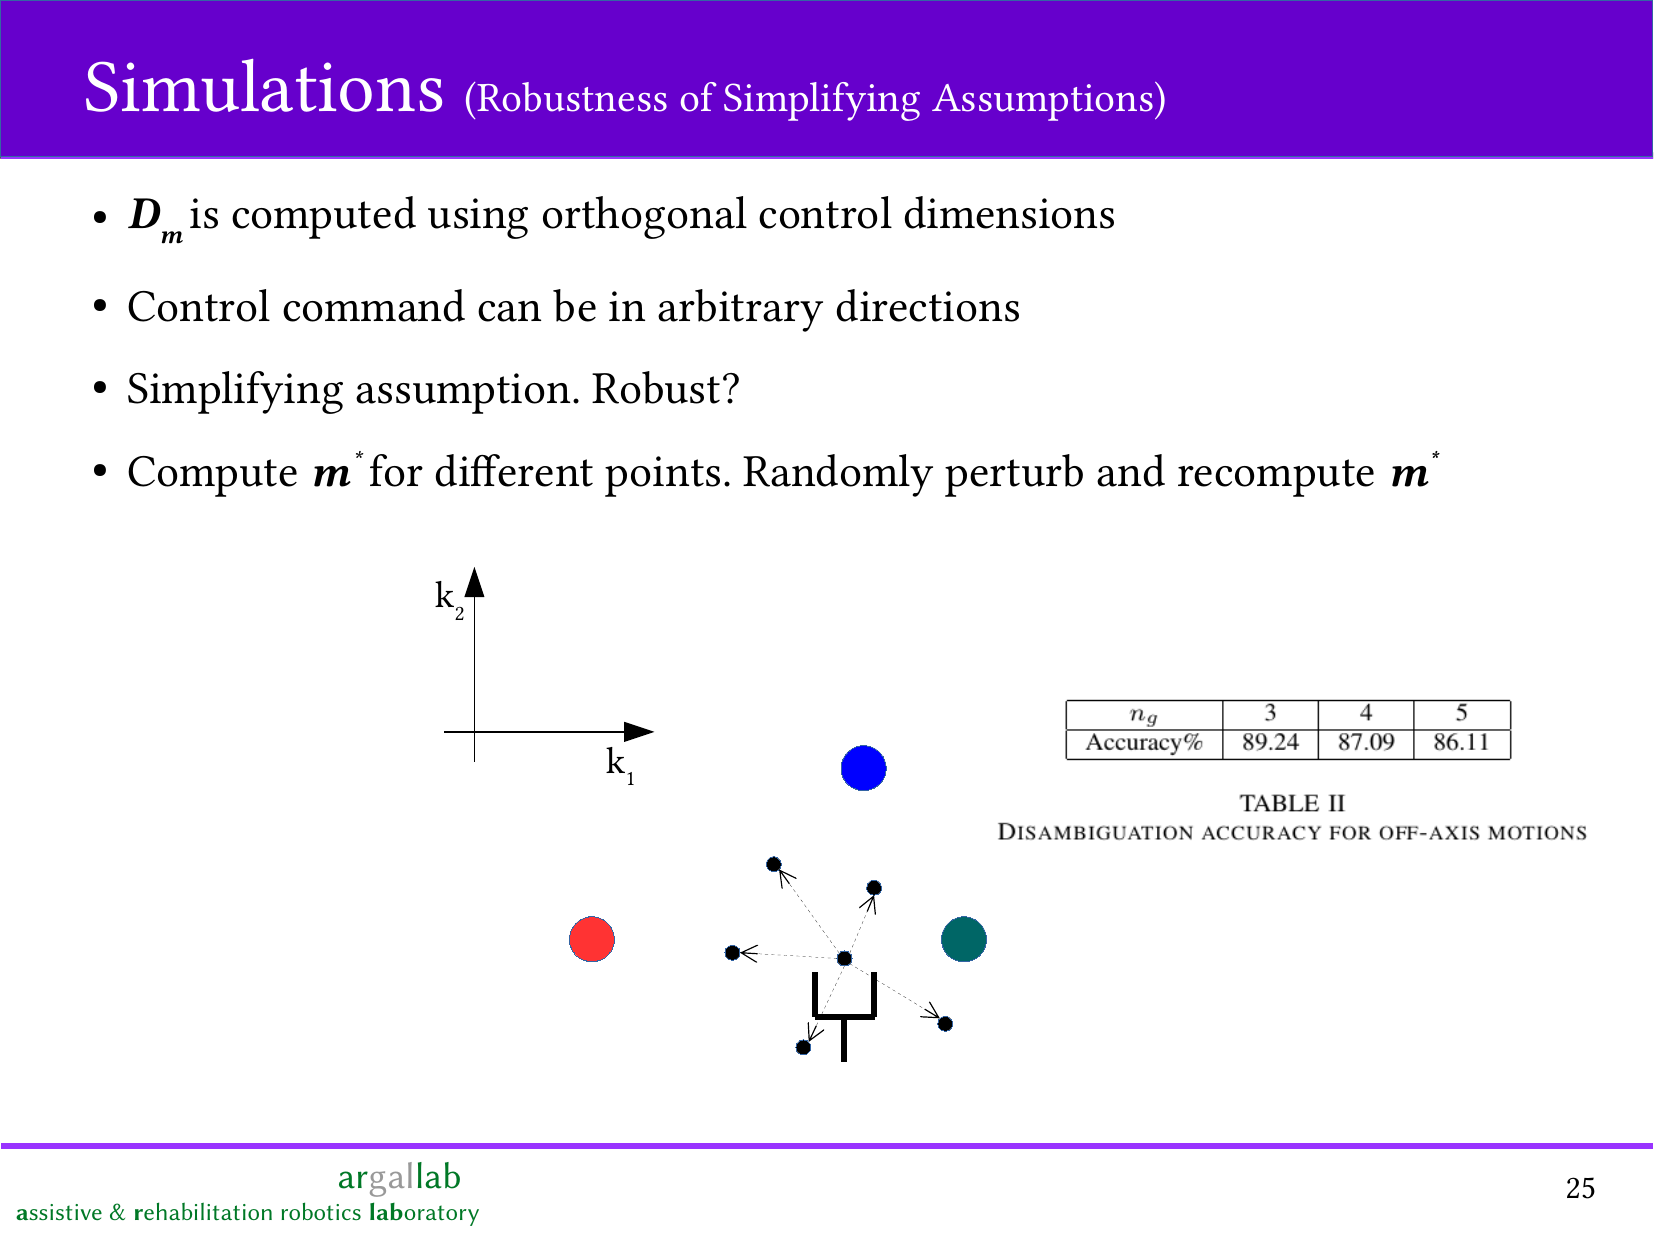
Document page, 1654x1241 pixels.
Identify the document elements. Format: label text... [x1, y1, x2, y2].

text_box Dm is computed using orthogonal control dimensions Control command can be in arbitrary directions Simplifying assumption. Robust? Compute m* for different points. Randomly perturb and recompute m* [77, 179, 1636, 506]
text_box [866, 880, 882, 895]
text_box [937, 1016, 953, 1032]
text_box [724, 945, 740, 961]
text_box [941, 916, 987, 962]
text_box [837, 950, 853, 966]
text_box Simulations (Robustness of Simplifying Assumptions) [69, 36, 1621, 138]
text_box [841, 745, 887, 791]
text_box k1 [591, 732, 651, 799]
text_box [569, 916, 615, 962]
text_box k2 [420, 566, 480, 634]
text_box [795, 1039, 811, 1055]
text_box [766, 856, 782, 872]
picture [957, 668, 1619, 856]
